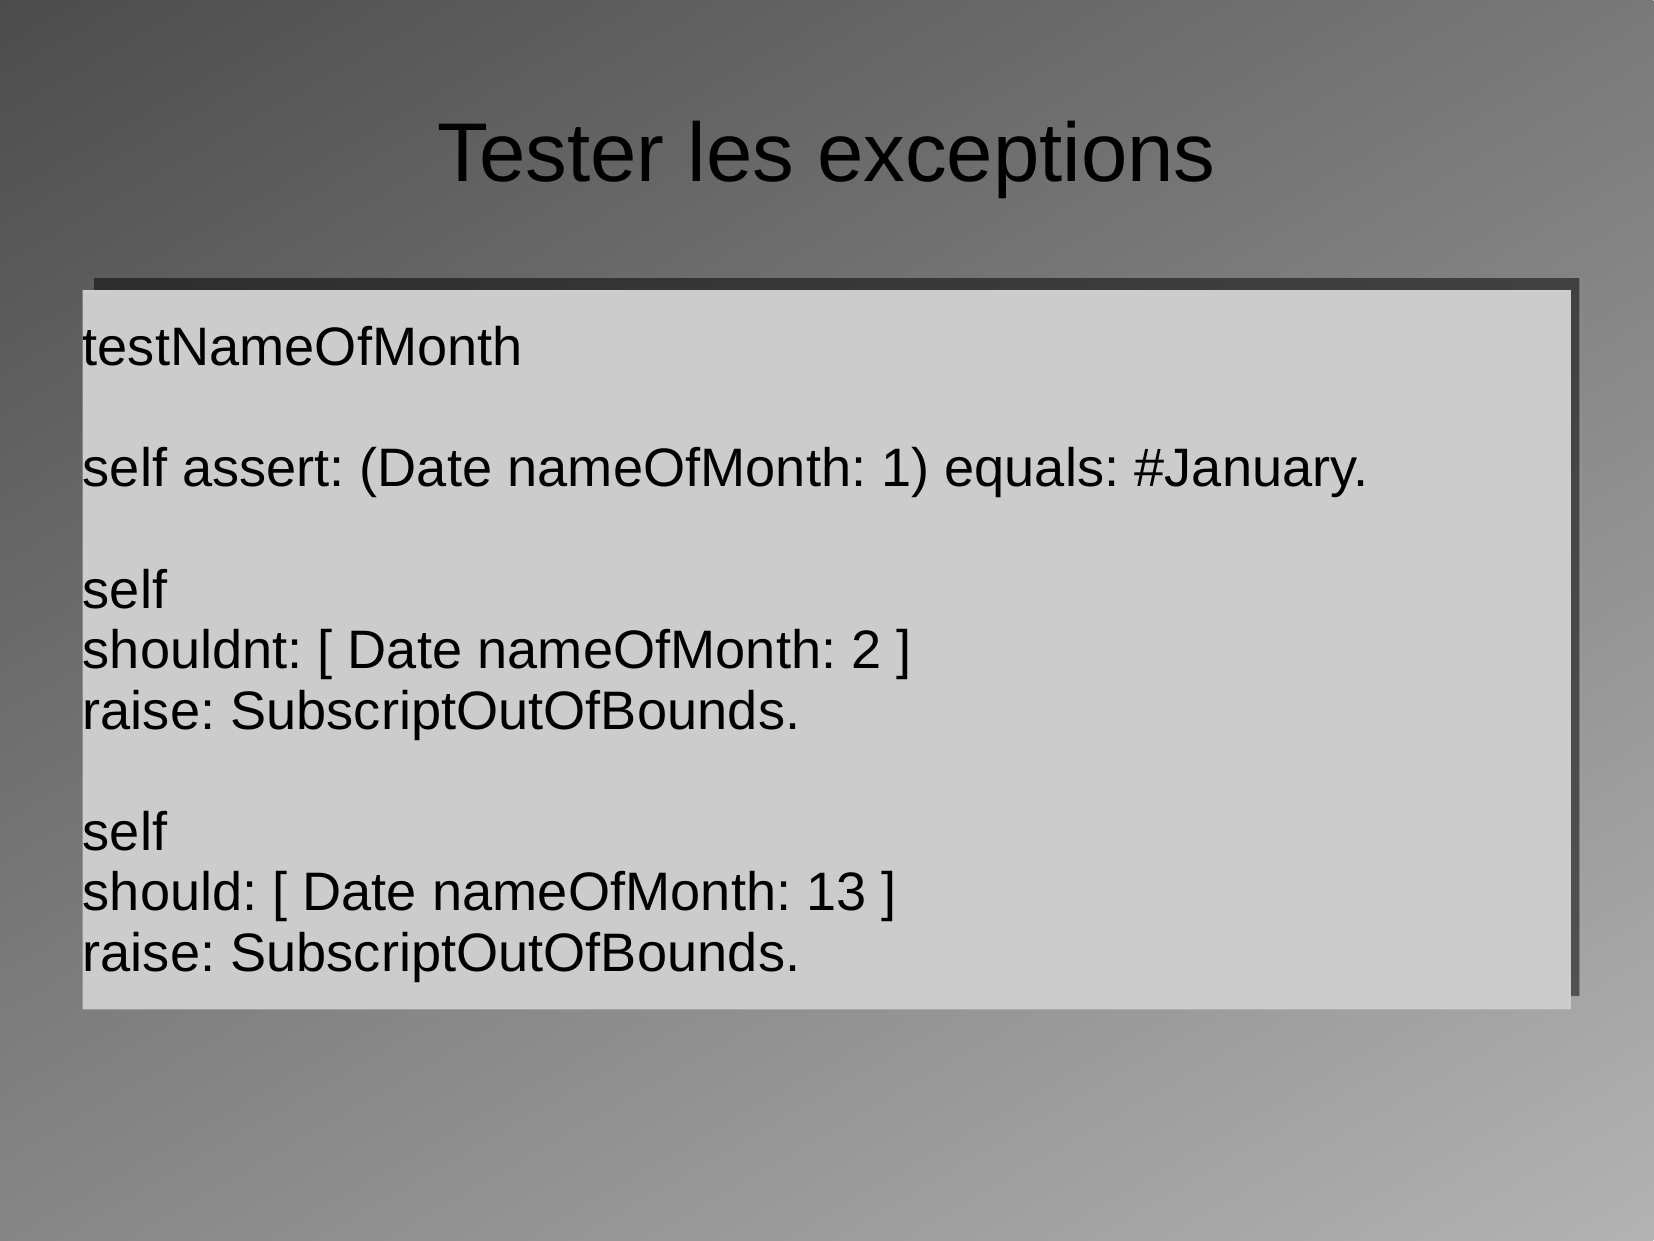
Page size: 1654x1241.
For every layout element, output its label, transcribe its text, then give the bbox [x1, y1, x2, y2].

subtitle testNameOfMonth self assert: (Date nameOfMonth: 1) equals: #January. self shouldnt: [ Date nameOfMonth: 2 ] raise: SubscriptOutOfBounds. self should: [ Date nameOfMonth: 13 ] raise: SubscriptOutOfBounds. [82, 290, 1571, 1010]
title Tester les exceptions [82, 49, 1571, 257]
